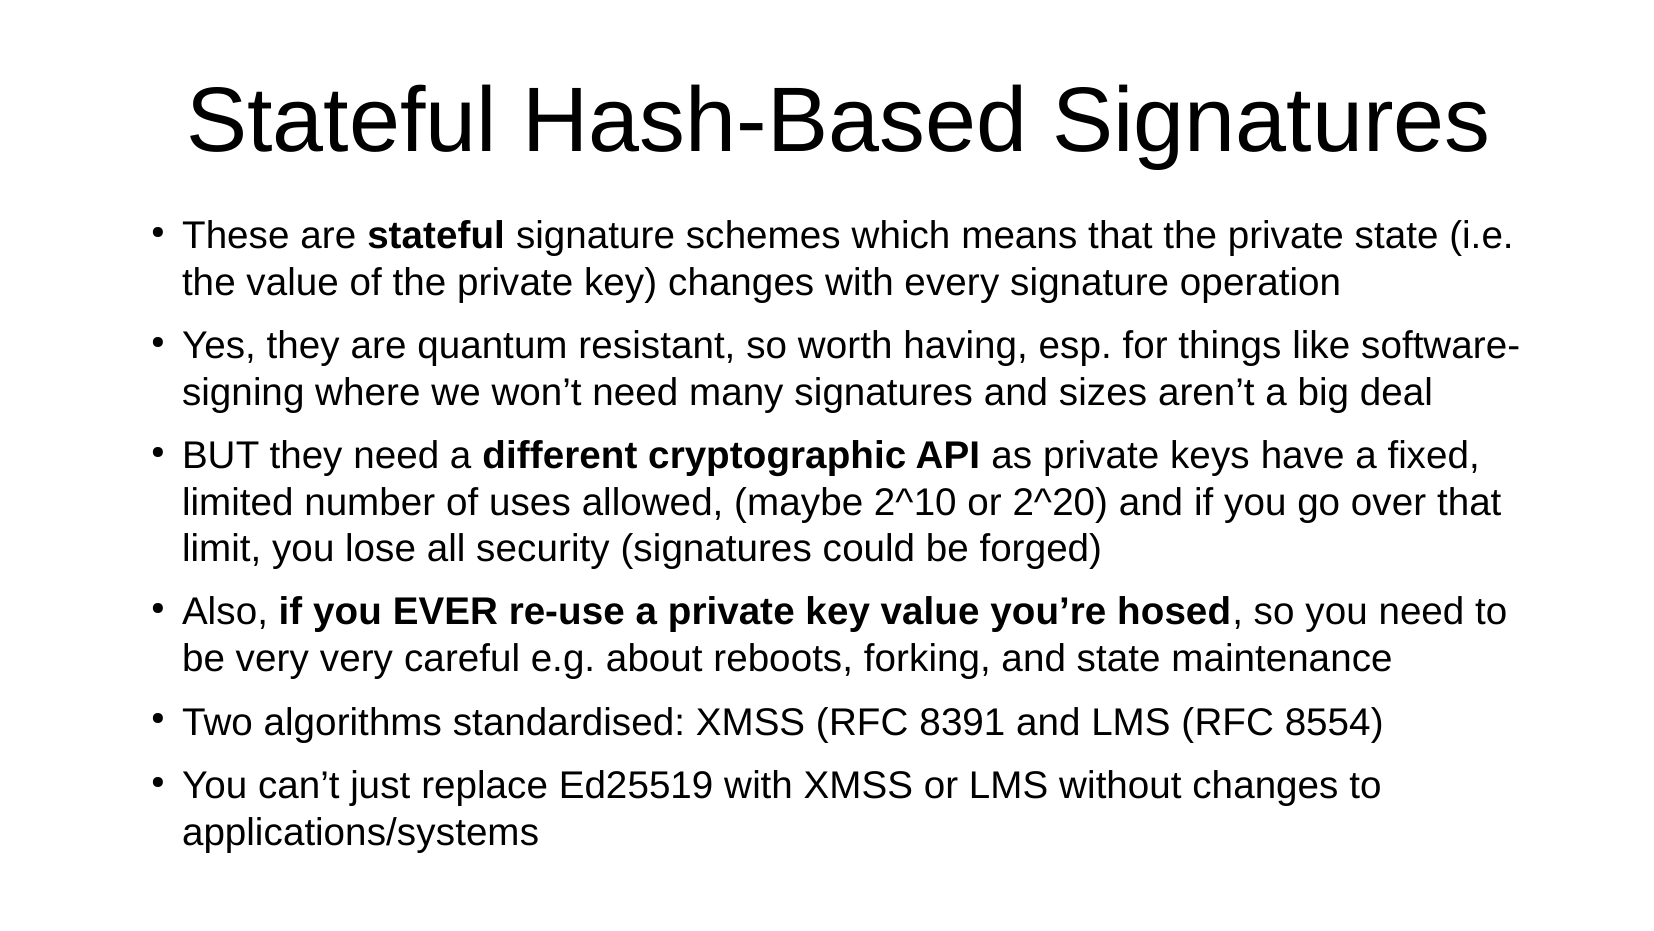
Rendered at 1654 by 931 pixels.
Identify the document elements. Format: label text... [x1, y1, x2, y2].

list These are stateful signature schemes which means that the private state (i.e. the value of the private key) changes with every signature operation Yes, they are quantum resistant, so worth having, esp. for things like software-signing where we won’t need many signatures and sizes aren’t a big deal BUT they need a different cryptographic API as private keys have a fixed, limited number of uses allowed, (maybe 2^10 or 2^20) and if you go over that limit, you lose all security (signatures could be forged) Also, if you EVER re-use a private key value you’re hosed, so you need to be very very careful e.g. about reboots, forking, and state maintenance Two algorithms standardised: XMSS (RFC 8391 and LMS (RFC 8554) You can’t just replace Ed25519 with XMSS or LMS without changes to applications/systems [140, 210, 1537, 886]
title Stateful Hash-Based Signatures [124, 41, 1520, 189]
